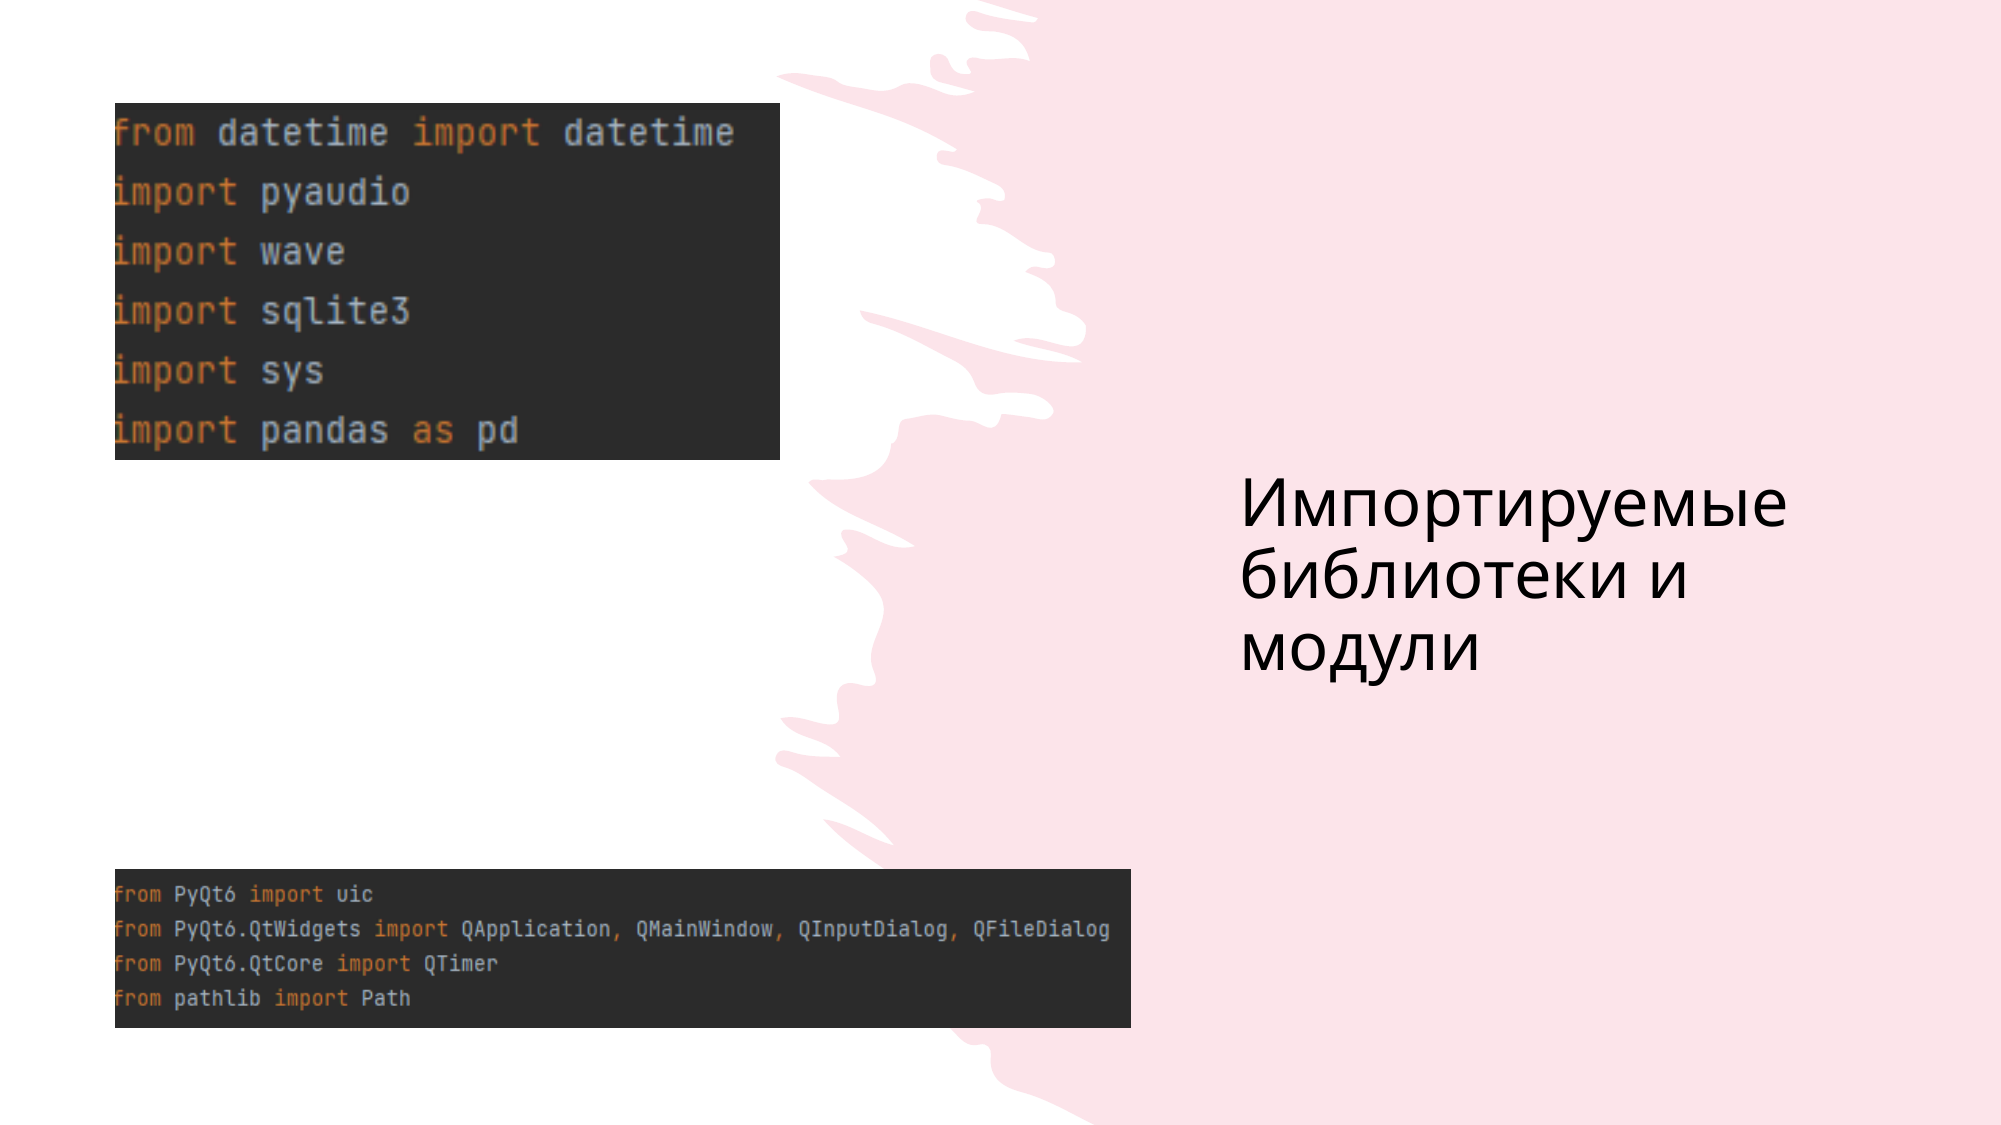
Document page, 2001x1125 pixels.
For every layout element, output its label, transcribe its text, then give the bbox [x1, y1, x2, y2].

title Импортируемые библиотеки и модули [1224, 433, 1862, 693]
picture [115, 103, 780, 460]
picture [115, 869, 1131, 1028]
